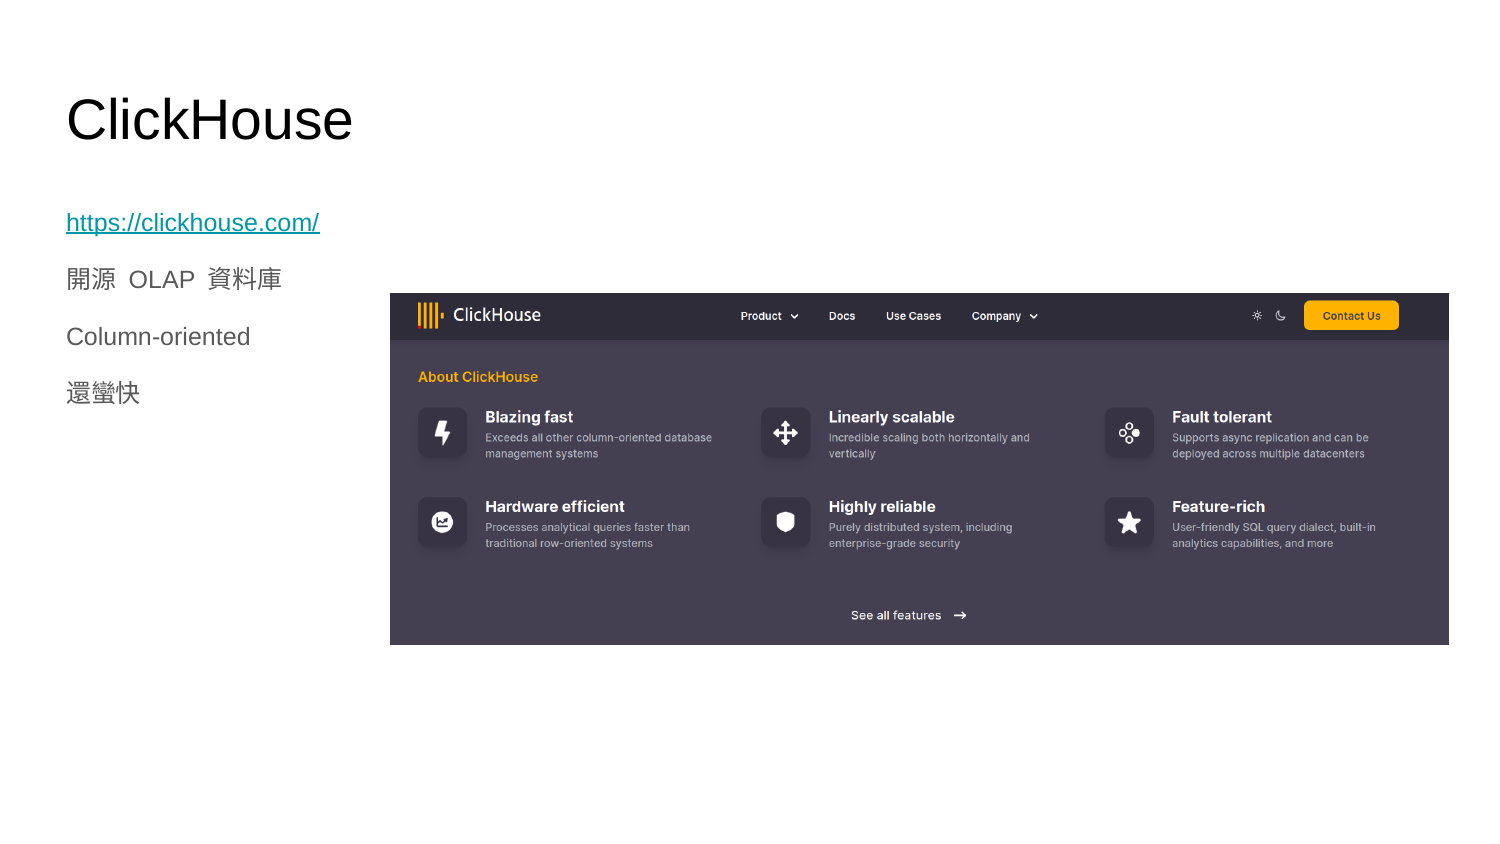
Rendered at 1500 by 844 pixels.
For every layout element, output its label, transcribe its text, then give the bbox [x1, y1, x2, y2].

list https://clickhouse.com/ 開源 OLAP 資料庫 Column-oriented 還蠻快 [51, 189, 708, 750]
picture [390, 293, 1449, 645]
title ClickHouse [51, 72, 1449, 167]
